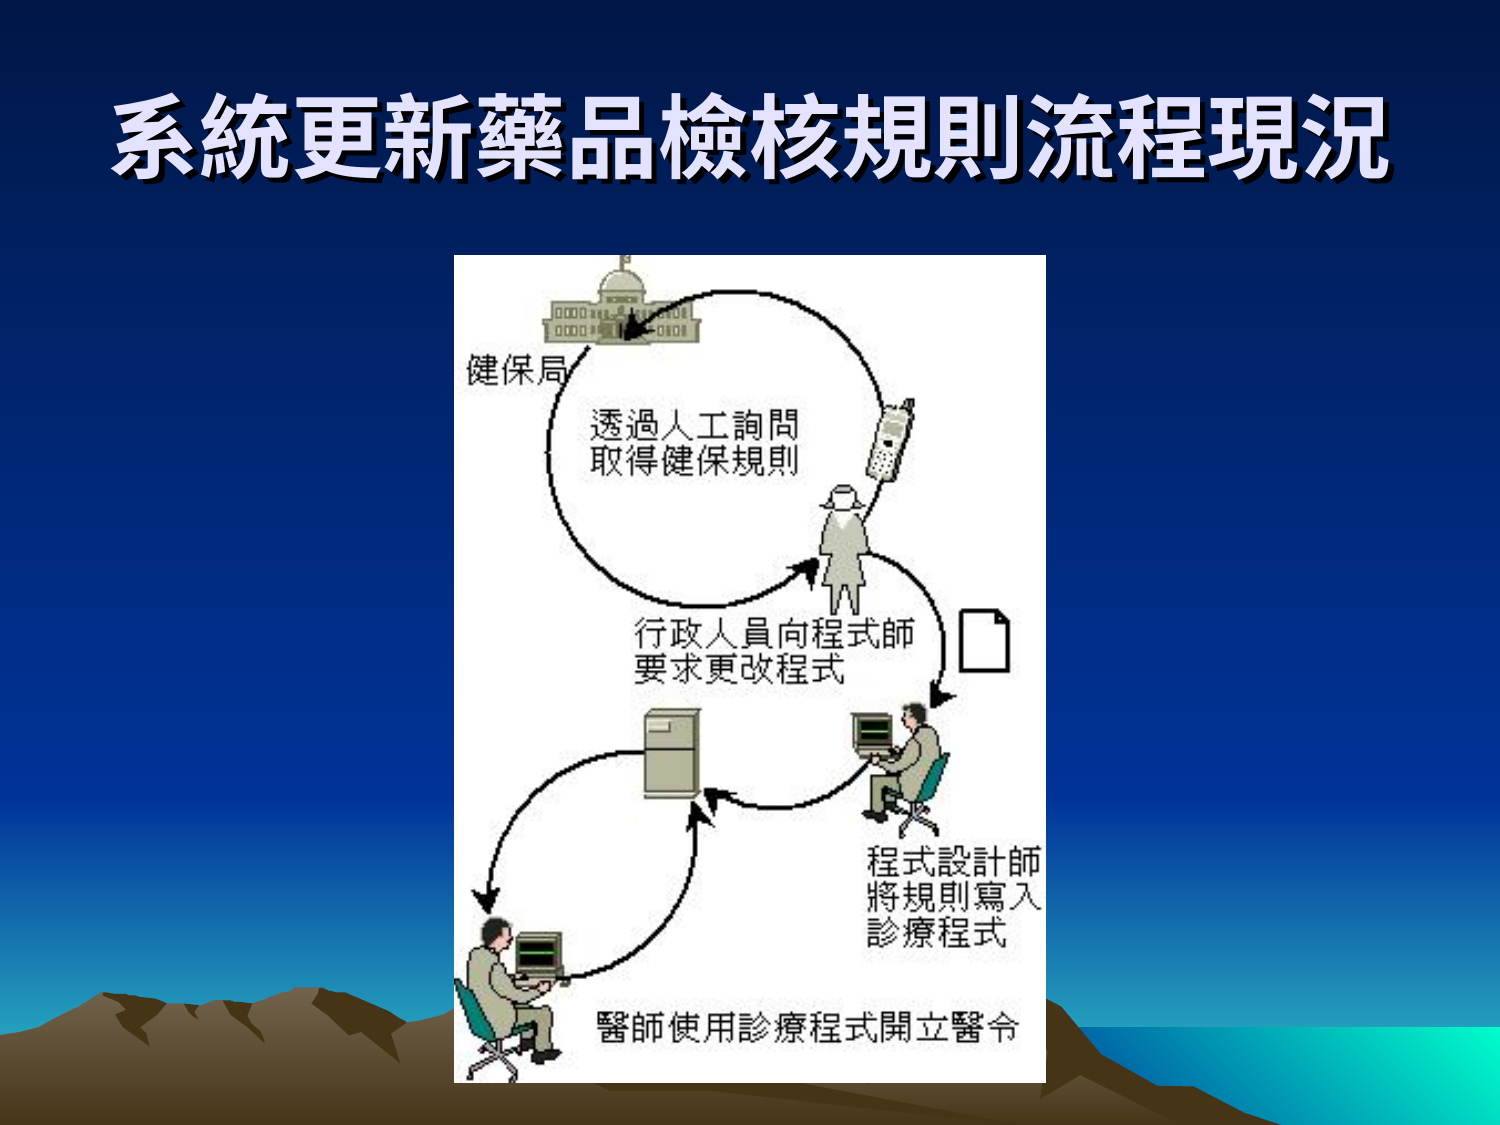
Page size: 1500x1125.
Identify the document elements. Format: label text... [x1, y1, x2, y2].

picture [454, 255, 1046, 1083]
title 系統更新藥品檢核規則流程現況 [84, 46, 1416, 216]
